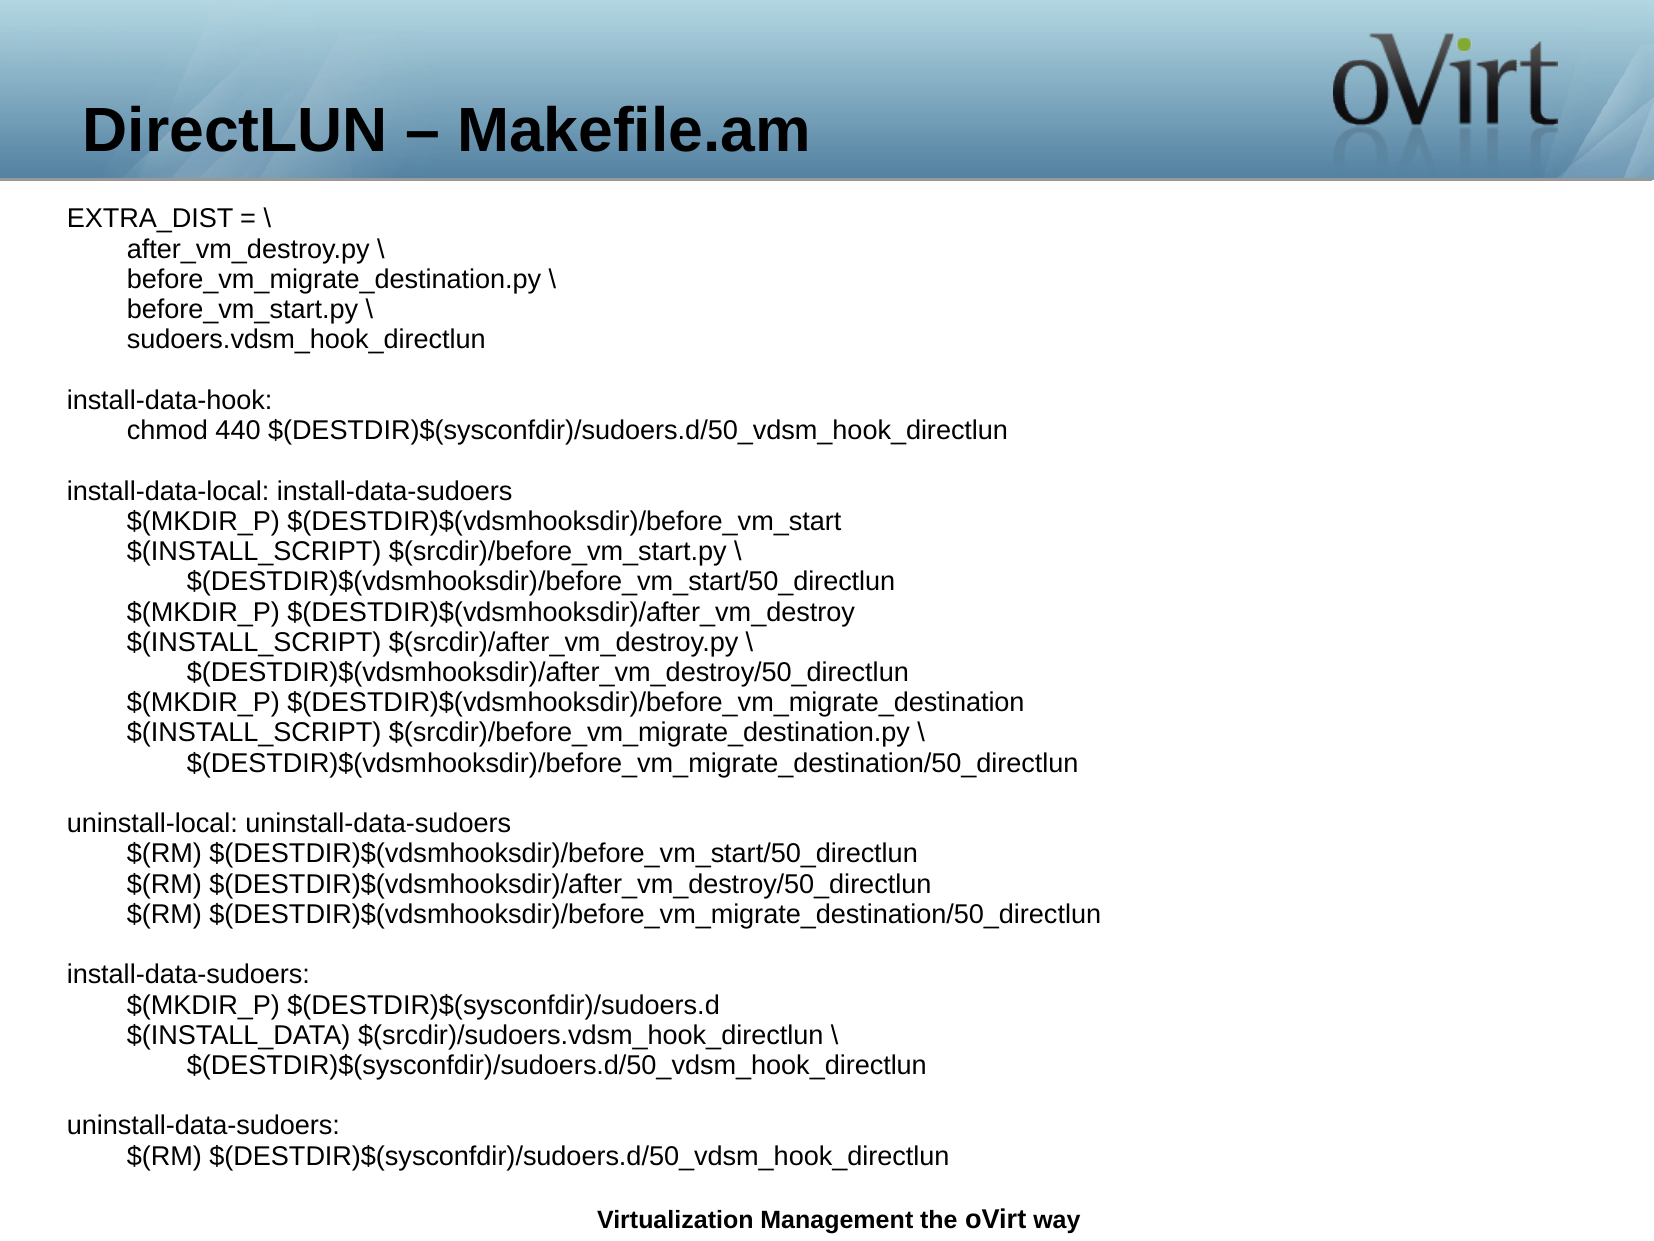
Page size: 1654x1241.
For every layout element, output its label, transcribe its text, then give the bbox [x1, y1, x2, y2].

text_box EXTRA_DIST = \ after_vm_destroy.py \ before_vm_migrate_destination.py \ before_vm_start.py \ sudoers.vdsm_hook_directlun install-data-hook: chmod 440 $(DESTDIR)$(sysconfdir)/sudoers.d/50_vdsm_hook_directlun install-data-local: install-data-sudoers $(MKDIR_P) $(DESTDIR)$(vdsmhooksdir)/before_vm_start $(INSTALL_SCRIPT) $(srcdir)/before_vm_start.py \ $(DESTDIR)$(vdsmhooksdir)/before_vm_start/50_directlun $(MKDIR_P) $(DESTDIR)$(vdsmhooksdir)/after_vm_destroy $(INSTALL_SCRIPT) $(srcdir)/after_vm_destroy.py \ $(DESTDIR)$(vdsmhooksdir)/after_vm_destroy/50_directlun $(MKDIR_P) $(DESTDIR)$(vdsmhooksdir)/before_vm_migrate_destination $(INSTALL_SCRIPT) $(srcdir)/before_vm_migrate_destination.py \ $(DESTDIR)$(vdsmhooksdir)/before_vm_migrate_destination/50_directlun uninstall-local: uninstall-data-sudoers $(RM) $(DESTDIR)$(vdsmhooksdir)/before_vm_start/50_directlun $(RM) $(DESTDIR)$(vdsmhooksdir)/after_vm_destroy/50_directlun $(RM) $(DESTDIR)$(vdsmhooksdir)/before_vm_migrate_destination/50_directlun install-data-sudoers: $(MKDIR_P) $(DESTDIR)$(sysconfdir)/sudoers.d $(INSTALL_DATA) $(srcdir)/sudoers.vdsm_hook_directlun \ $(DESTDIR)$(sysconfdir)/sudoers.d/50_vdsm_hook_directlun uninstall-data-sudoers: $(RM) $(DESTDIR)$(sysconfdir)/sudoers.d/50_vdsm_hook_directlun [52, 196, 1515, 1179]
picture [1333, 25, 1558, 55]
title DirectLUN – Makefile.am [82, 55, 1571, 206]
